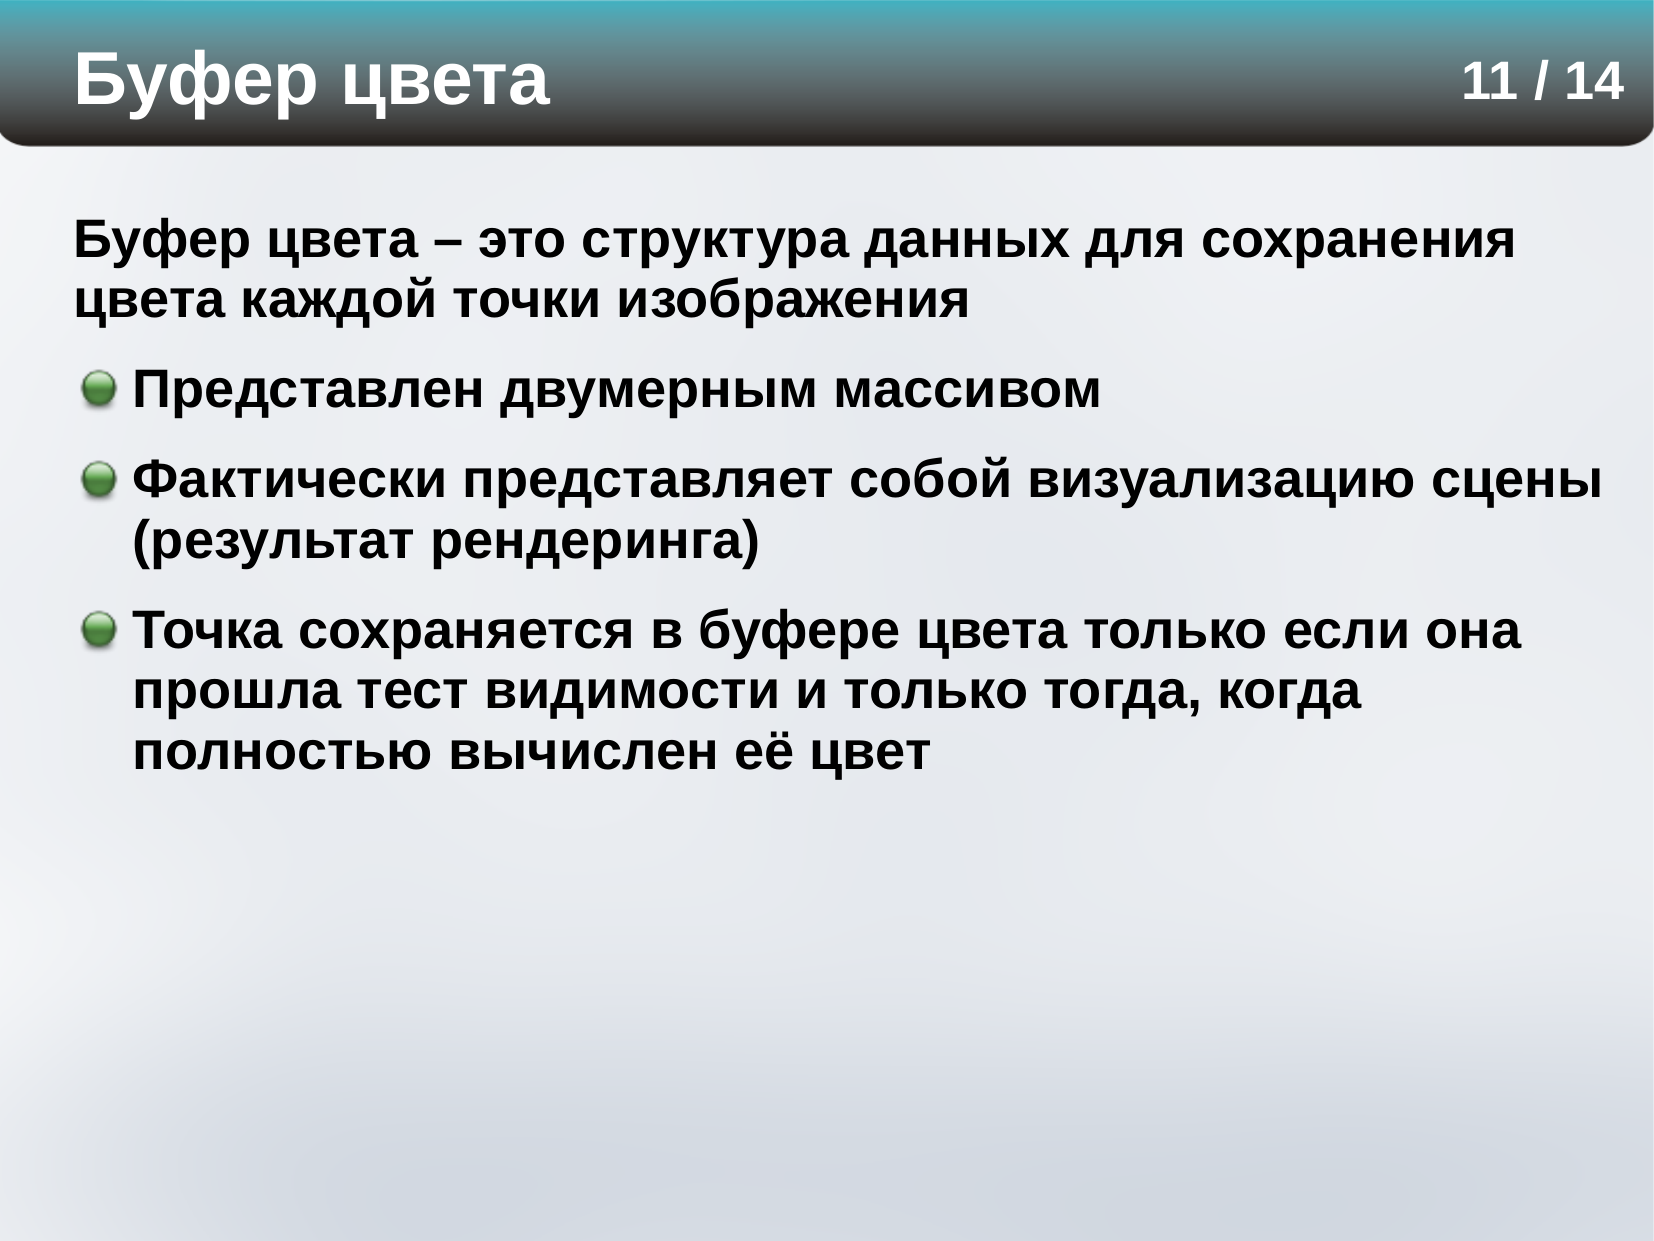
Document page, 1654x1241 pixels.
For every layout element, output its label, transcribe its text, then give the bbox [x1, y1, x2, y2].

text_box Буфер цвета – это структура данных для сохранения цвета каждой точки изображения Представлен двумерным массивом Фактически представляет собой визуализацию сцены (результат рендеринга) Точка сохраняется в буфере цвета только если она прошла тест видимости и только тогда, когда полностью вычислен её цвет [59, 200, 1625, 789]
text_box Буфер цвета [59, 29, 916, 129]
picture [0, 0, 1654, 1241]
text_box <номер> / 14 [1446, 42, 1654, 179]
